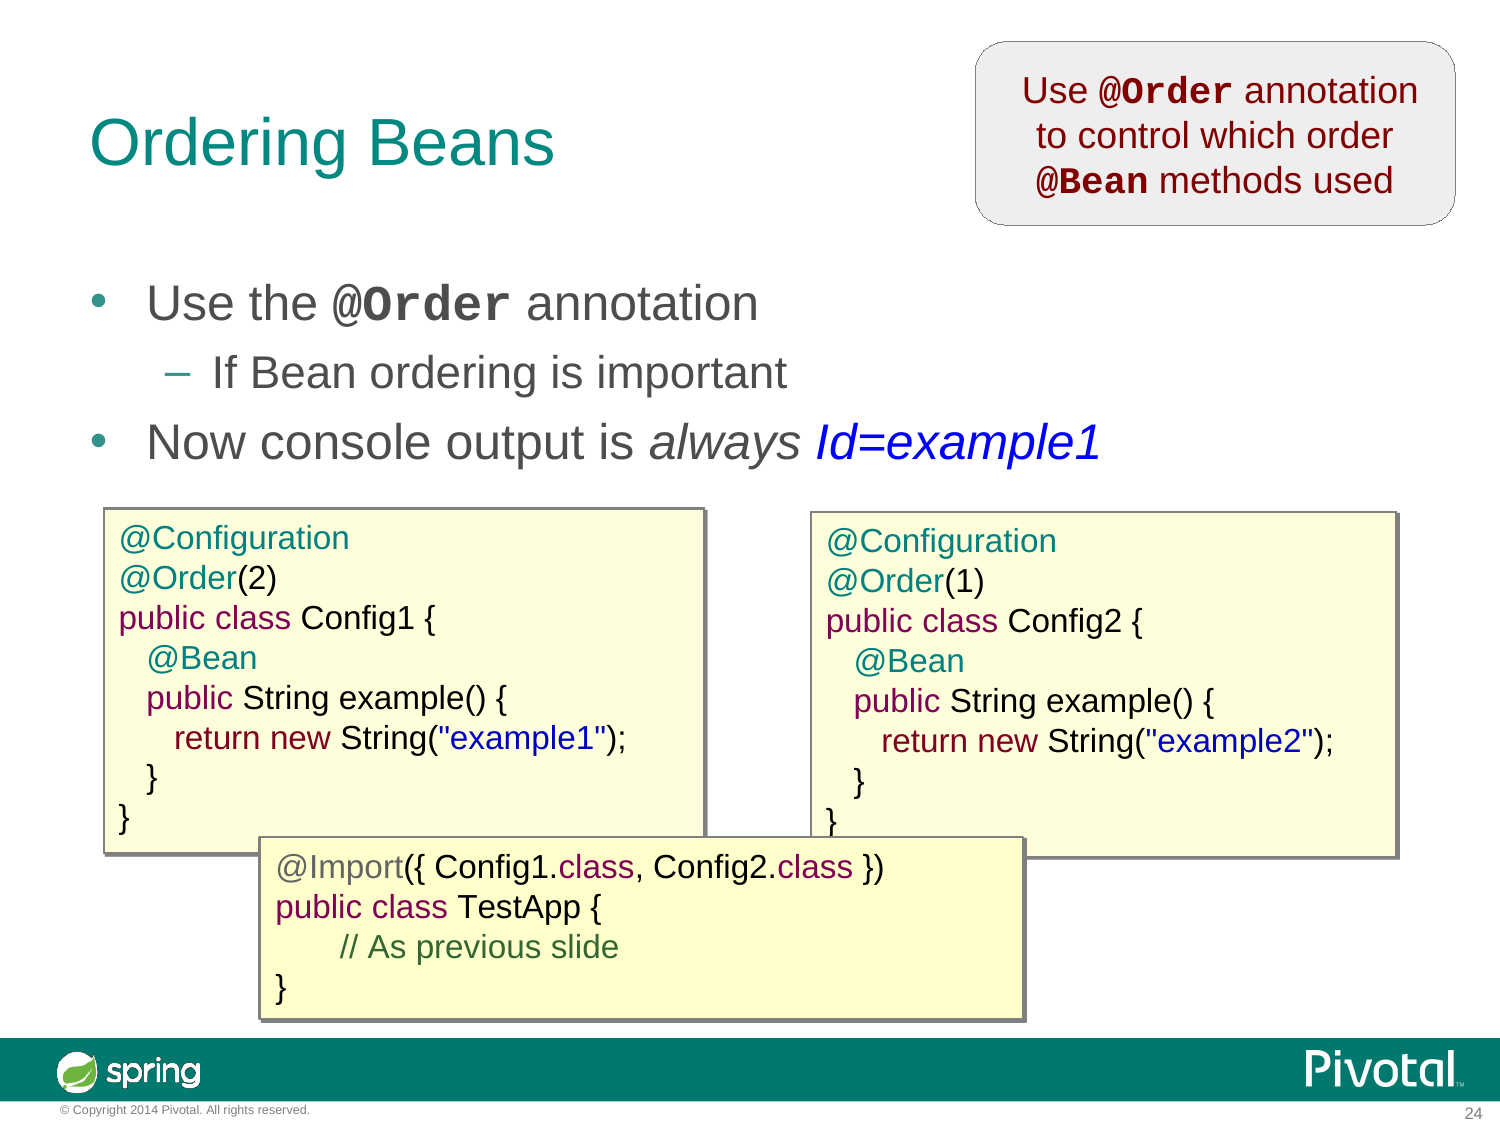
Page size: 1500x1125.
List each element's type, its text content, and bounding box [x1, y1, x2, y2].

picture [32, 1041, 210, 1103]
text_box Use @Order annotation to control which order @Bean methods used [975, 41, 1456, 226]
text_box @Import({ Config1.class, Config2.class }) public class TestApp { // As previous slide } [259, 836, 1024, 1019]
picture [1306, 1050, 1464, 1087]
text_box @Configuration @Order(2) public class Config1 { @Bean public String example() { return new String("example1"); } } [103, 508, 704, 854]
list Use the @Order annotation If Bean ordering is important Now console output is always Id=example1 [75, 262, 1426, 1005]
title Ordering Beans [75, 45, 1426, 233]
text_box @Configuration @Order(1) public class Config2 { @Bean public String example() { return new String("example2"); } } [811, 512, 1397, 857]
